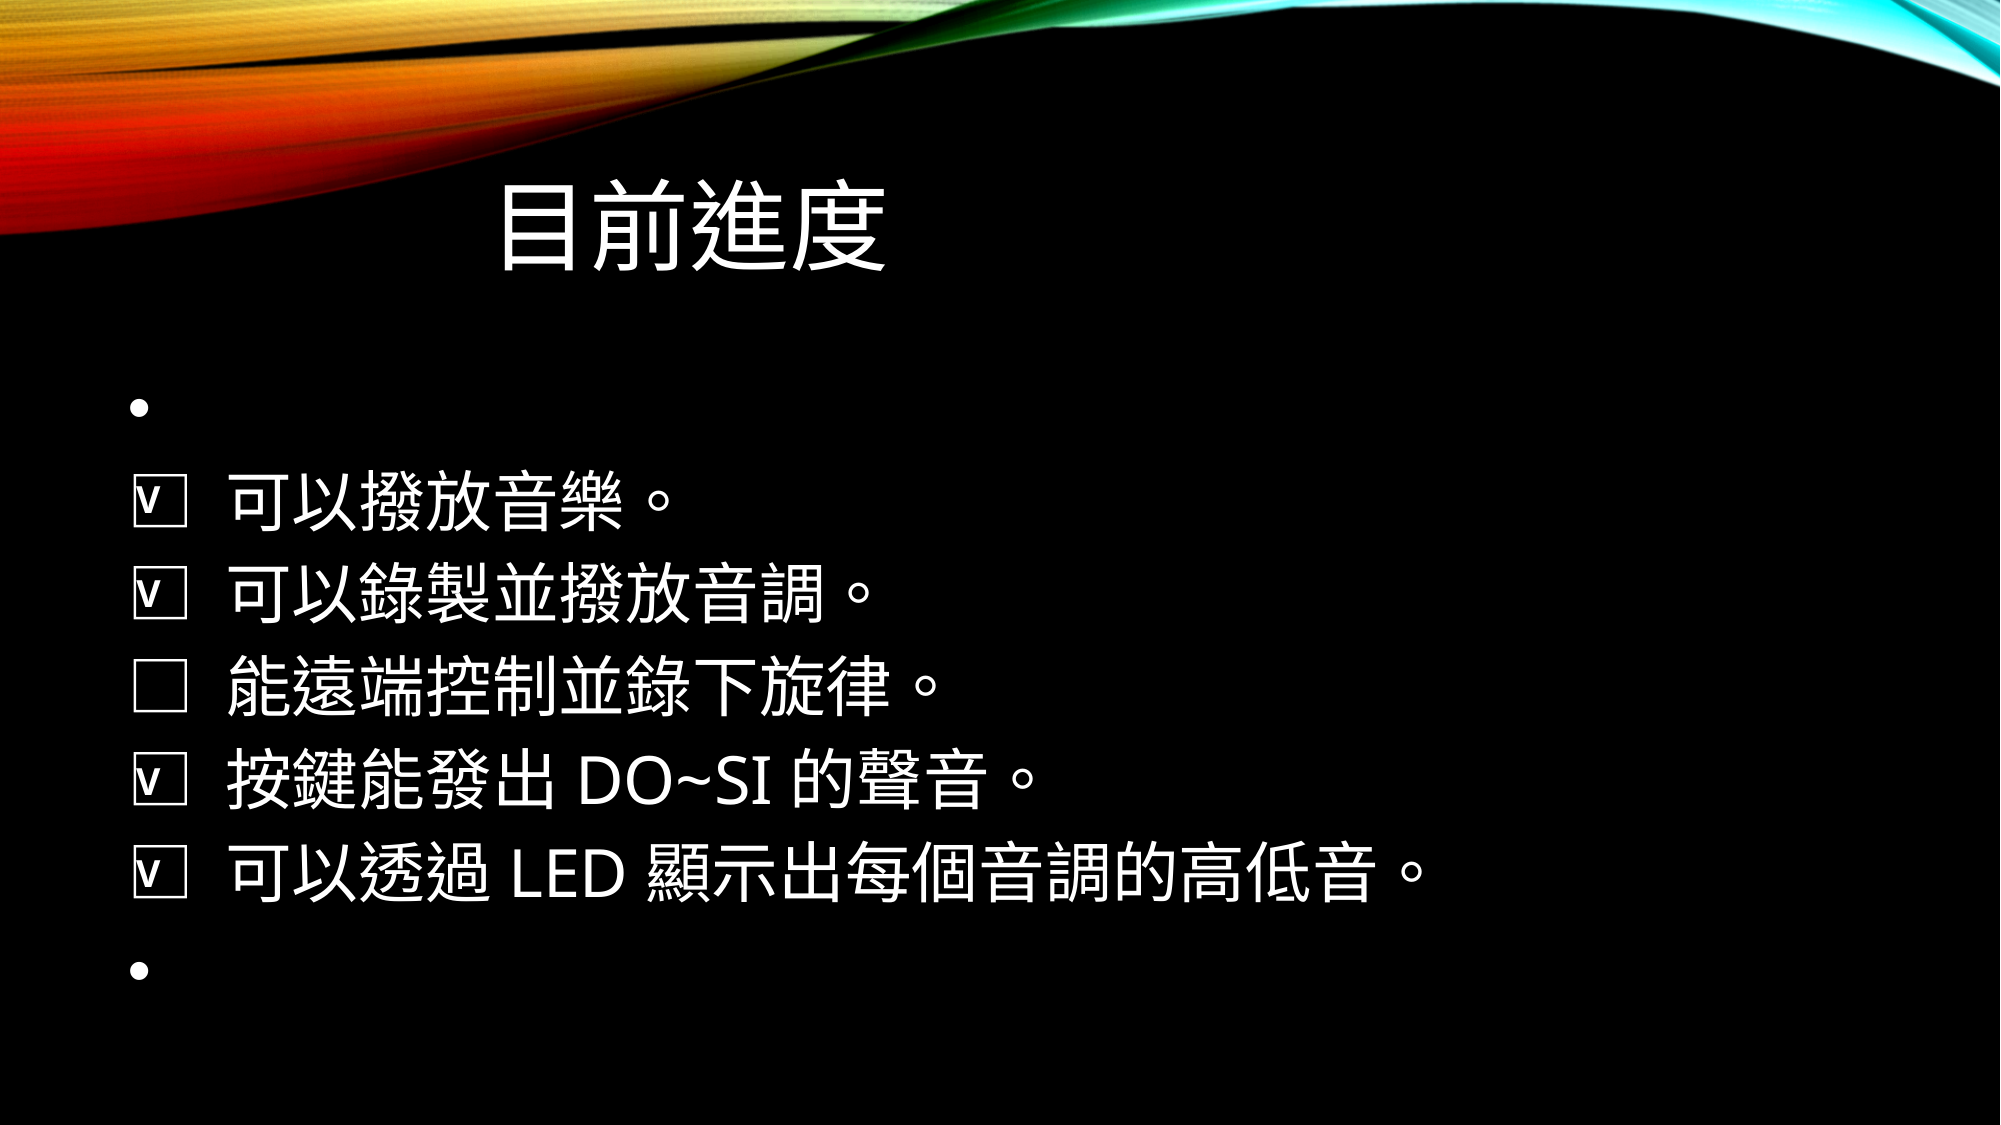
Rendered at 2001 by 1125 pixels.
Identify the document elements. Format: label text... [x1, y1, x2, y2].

text_box V [121, 562, 185, 624]
text_box V [120, 750, 185, 811]
title 目前進度 [474, 125, 1888, 338]
list □ 可以撥放音樂。 □ 可以錄製並撥放音調。 □ 能遠端控制並錄下旋律。 □ 按鍵能發出DO~SI的聲音。 □ 可以透過LED顯示出每個音調的高低音。 [112, 360, 1888, 1021]
text_box V [120, 842, 185, 903]
text_box V [120, 469, 185, 530]
